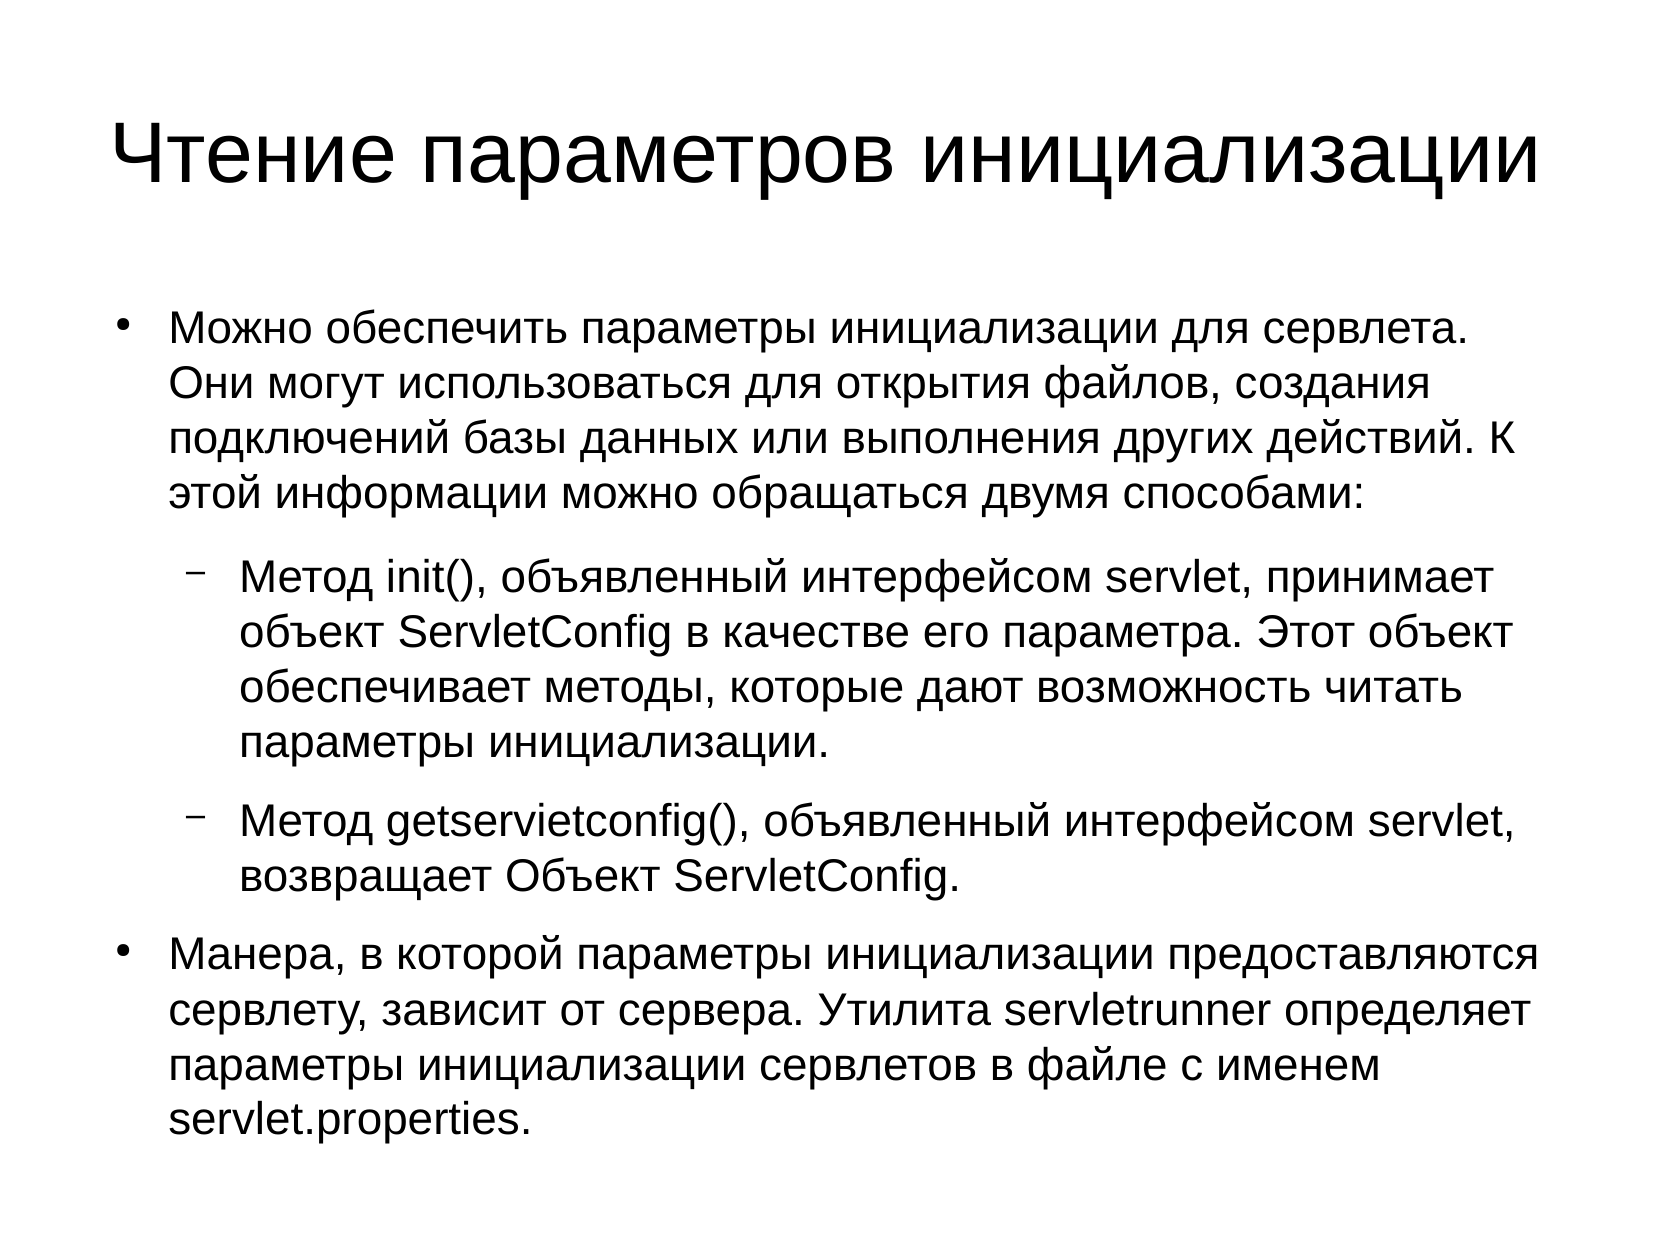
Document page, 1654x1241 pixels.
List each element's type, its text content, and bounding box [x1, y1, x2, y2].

list Можно обеспечить параметры инициализации для сервлета. Они могут использоваться для открытия файлов, создания подключений базы данных или выполнения других действий. К этой информации можно обращаться двумя способами: Метод init(), объявленный интерфейсом servlet, принимает объект ServletConfig в качестве его параметра. Этот объект обеспечивает методы, которые дают возможность читать параметры инициализации. Метод getservietconfig(), объявленный интерфейсом servlet, возвращает Объект ServletConfig. Манера, в которой параметры инициализации предоставляются сервлету, зависит от сервера. Утилита servletrunner определяет параметры инициализации сервлетов в файле с именем servlet.properties. [82, 290, 1571, 1010]
title Чтение параметров инициализации [82, 49, 1571, 257]
